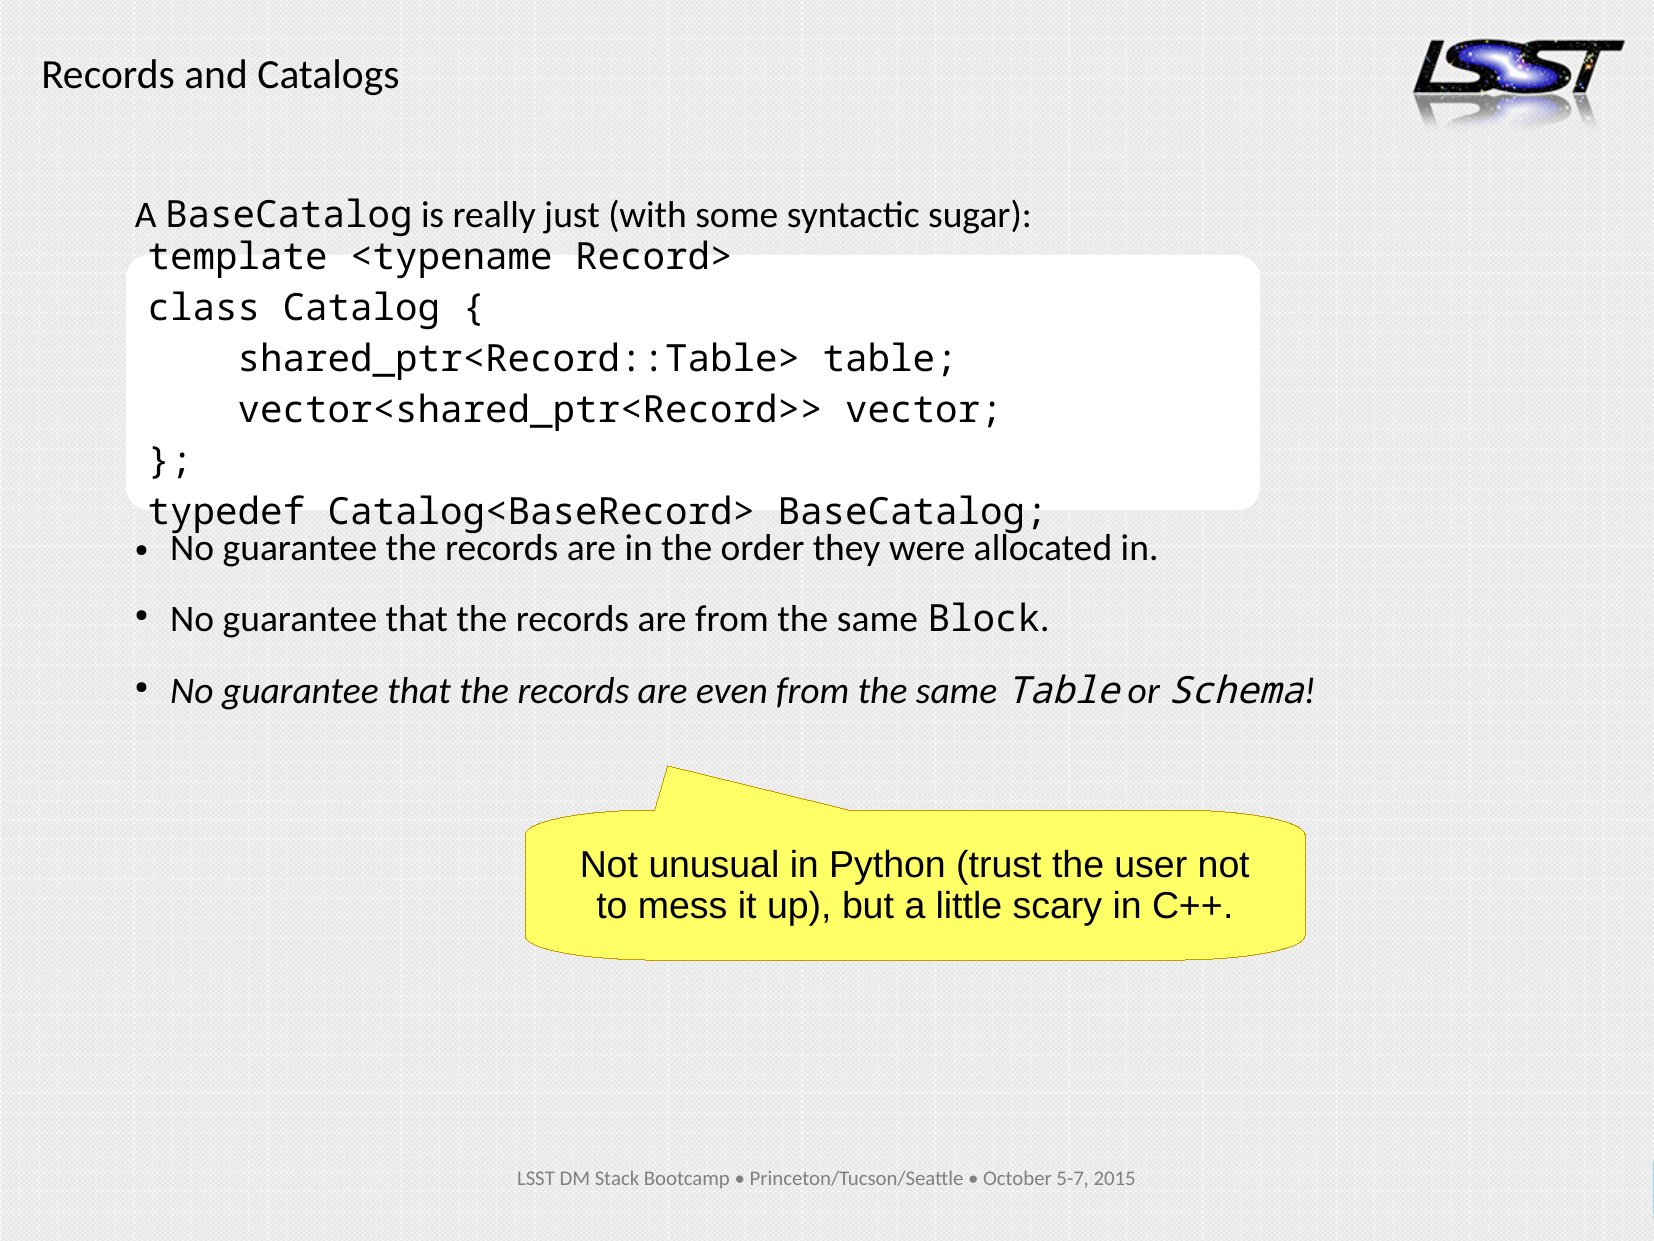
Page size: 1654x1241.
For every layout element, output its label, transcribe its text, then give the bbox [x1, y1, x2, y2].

text_box Not unusual in Python (trust the user not to mess it up), but a little scary in C++. [525, 765, 1306, 961]
picture [0, 0, 1654, 1241]
text_box No guarantee the records are in the order they were allocated in. No guarantee that the records are from the same Block. No guarantee that the records are even from the same Table or Schema! [120, 525, 1396, 802]
title Records and Catalogs [41, 27, 1161, 129]
text_box template <typename Record> class Catalog { shared_ptr<Record::Table> table; vector<shared_ptr<Record>> vector; }; typedef Catalog<BaseRecord> BaseCatalog; [126, 255, 1261, 511]
text_box A BaseCatalog is really just (with some syntactic sugar): [120, 180, 1396, 239]
